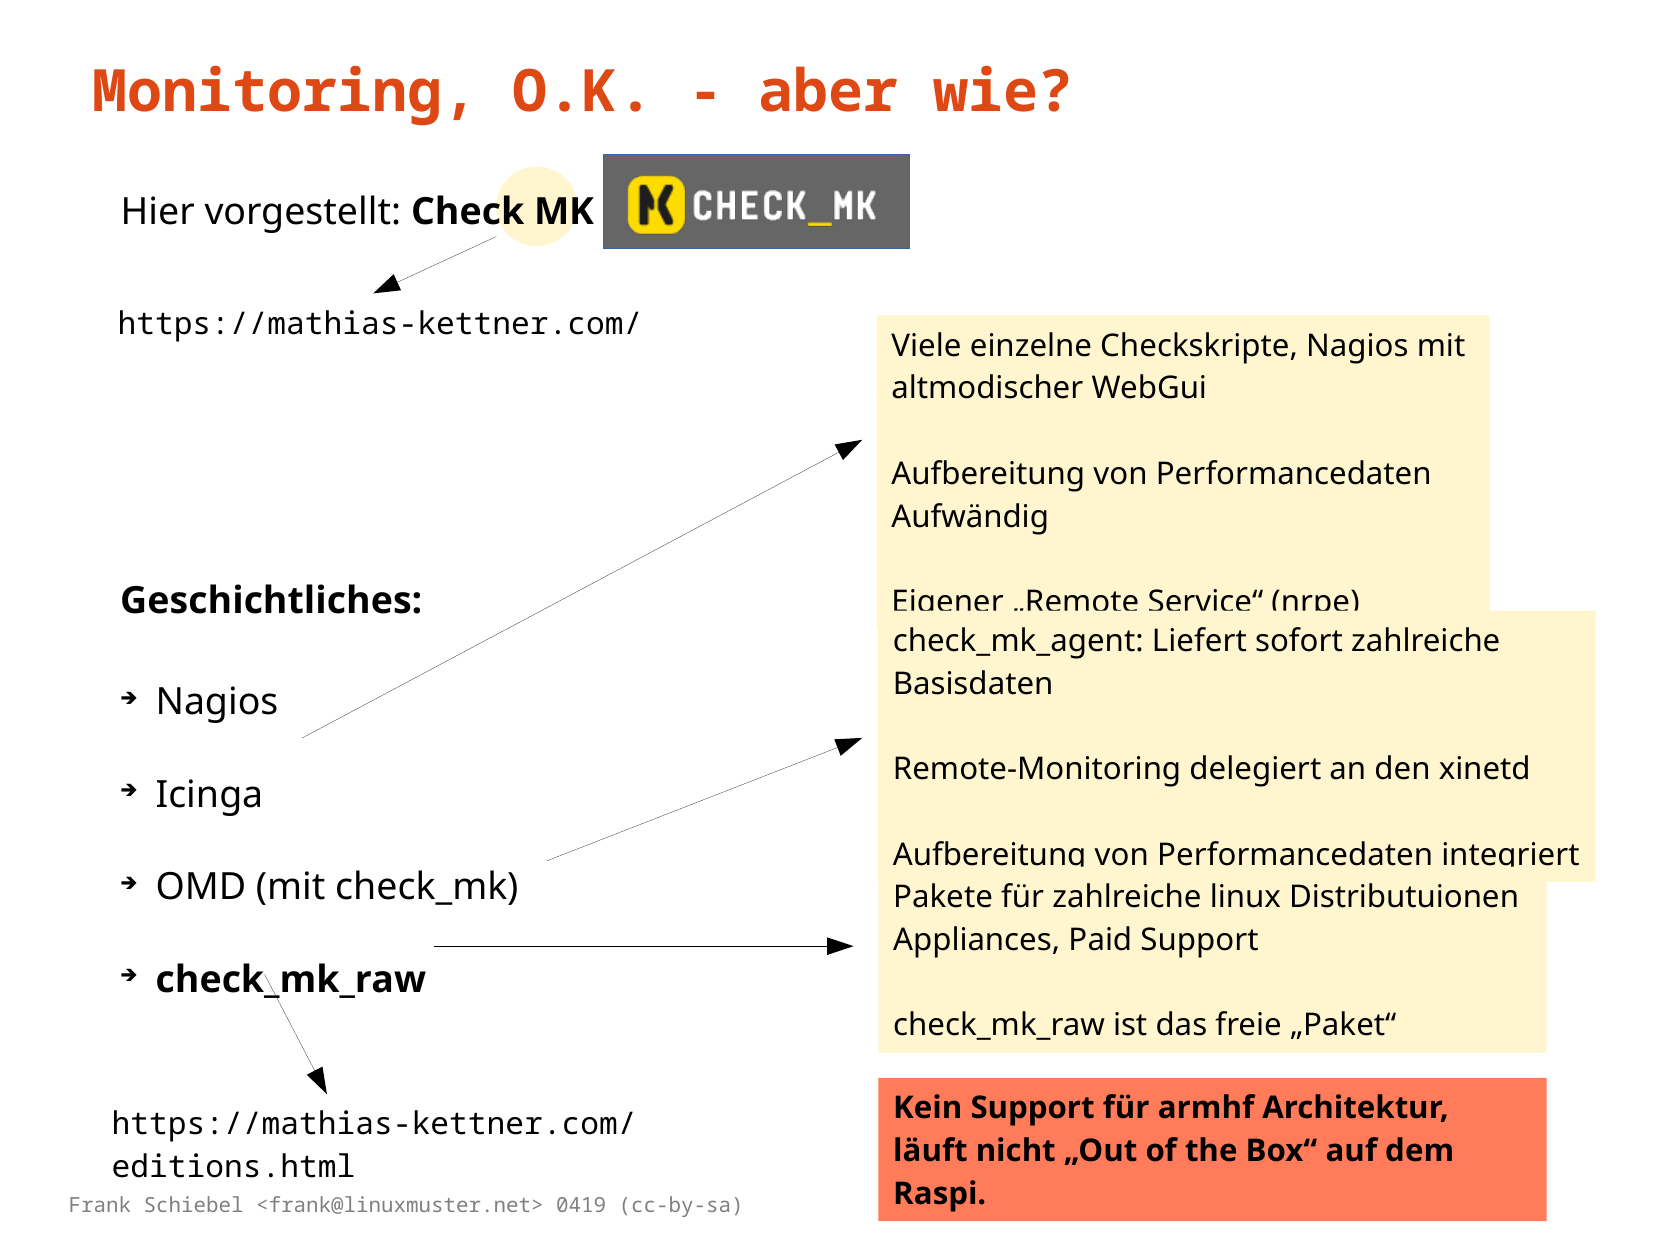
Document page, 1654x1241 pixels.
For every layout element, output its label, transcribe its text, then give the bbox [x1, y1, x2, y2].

text_box Hier vorgestellt: Check MK [105, 176, 581, 237]
text_box [603, 154, 910, 249]
text_box Pakete für zahlreiche linux Distributuionen Appliances, Paid Support check_mk_raw ist das freie „Paket“ [878, 866, 1547, 1036]
text_box [511, 237, 563, 247]
text_box check_mk_agent: Liefert sofort zahlreiche Basisdaten Remote-Monitoring delegiert an den xinetd Aufbereitung von Performancedaten integriert [878, 610, 1554, 851]
text_box [510, 166, 563, 176]
picture [626, 174, 878, 236]
text_box Geschichtliches: Nagios Icinga OMD (mit check_mk) check_mk_raw [105, 565, 605, 975]
text_box Monitoring, O.K. - aber wie? [78, 42, 1130, 118]
text_box Viele einzelne Checkskripte, Nagios mit altmodischer WebGui Aufbereitung von Performancedaten Aufwändig Eigener „Remote Service“ (nrpe) [876, 315, 1461, 593]
text_box https://mathias-kettner.com/ [102, 293, 713, 348]
text_box https://mathias-kettner.com/editions.html [96, 1094, 795, 1149]
text_box Kein Support für armhf Architektur, läuft nicht „Out of the Box“ auf dem Raspi. [878, 1077, 1547, 1171]
